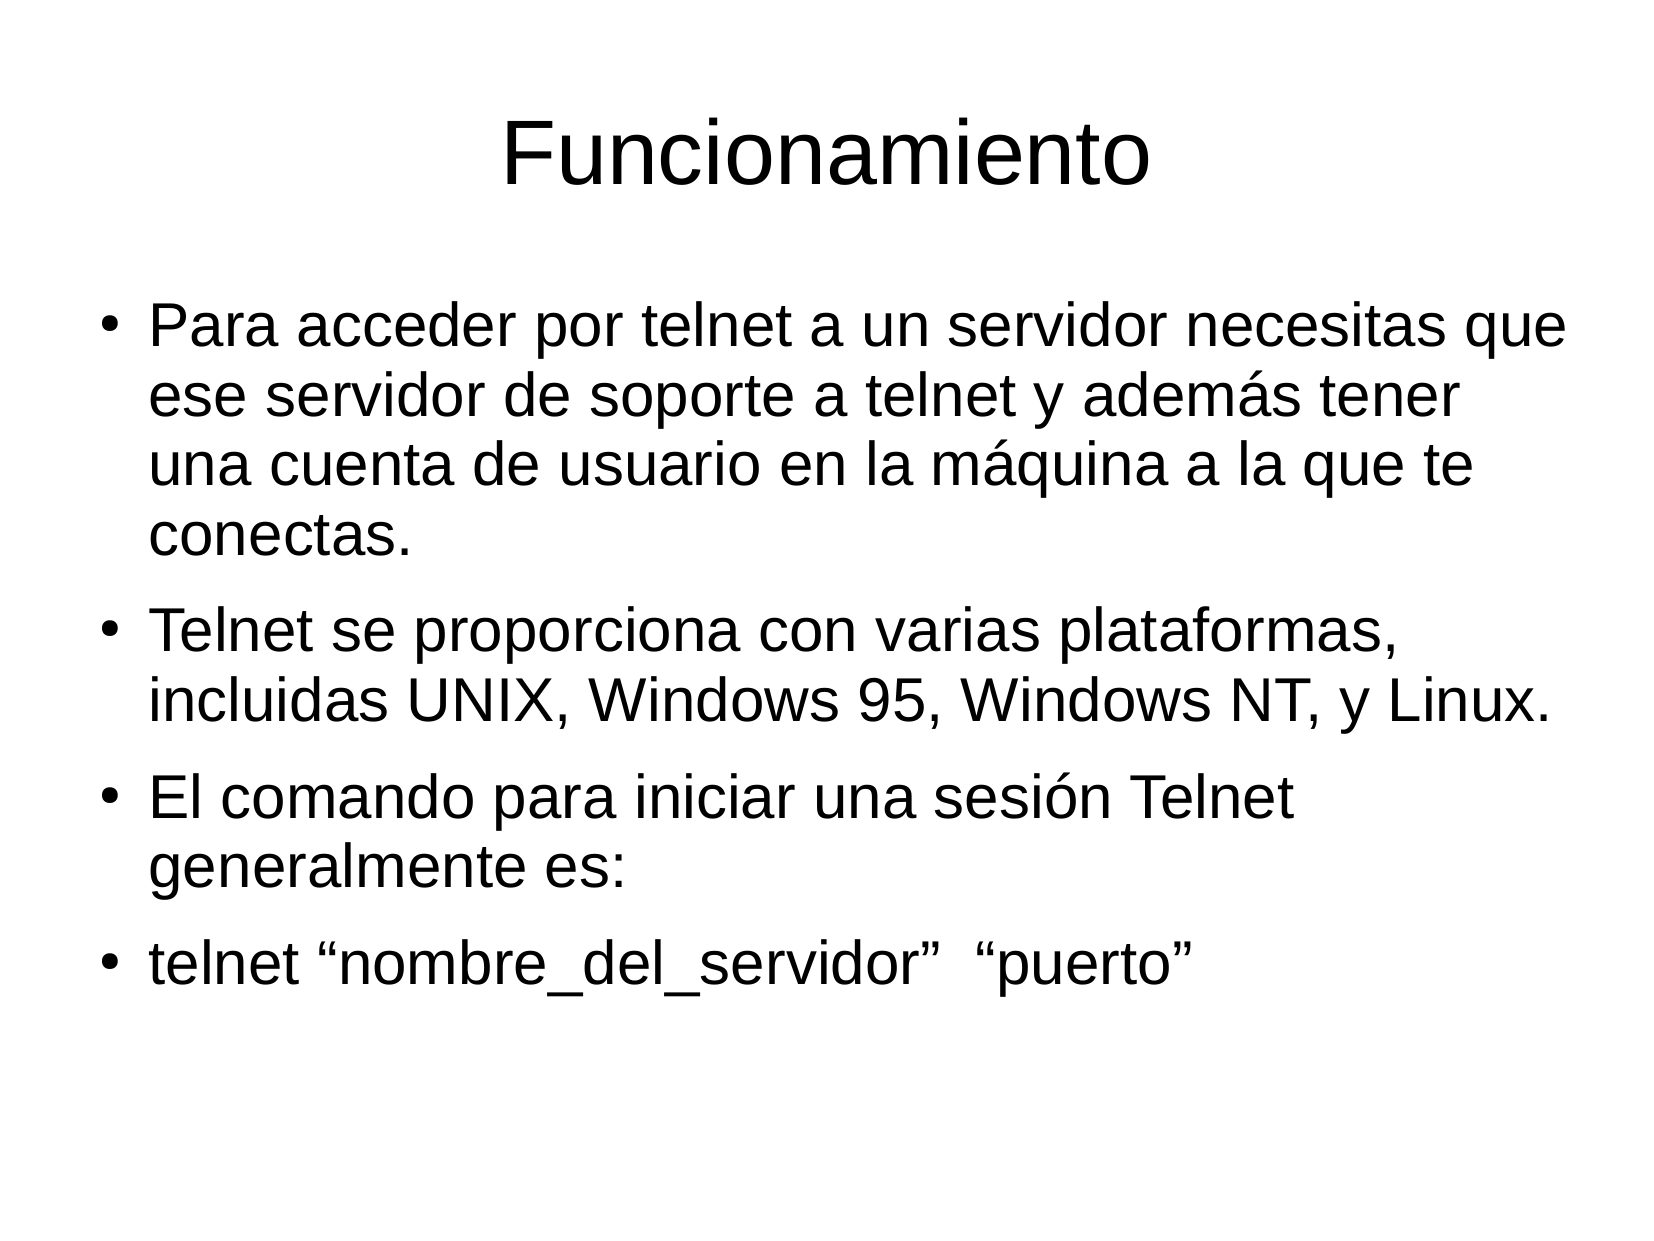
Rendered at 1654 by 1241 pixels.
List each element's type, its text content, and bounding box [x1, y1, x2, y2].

title Funcionamiento [82, 49, 1571, 257]
list Para acceder por telnet a un servidor necesitas que ese servidor de soporte a telnet y además tener una cuenta de usuario en la máquina a la que te conectas. Telnet se proporciona con varias plataformas, incluidas UNIX, Windows 95, Windows NT, y Linux. El comando para iniciar una sesión Telnet generalmente es: telnet “nombre_del_servidor” “puerto” [82, 290, 1571, 1010]
